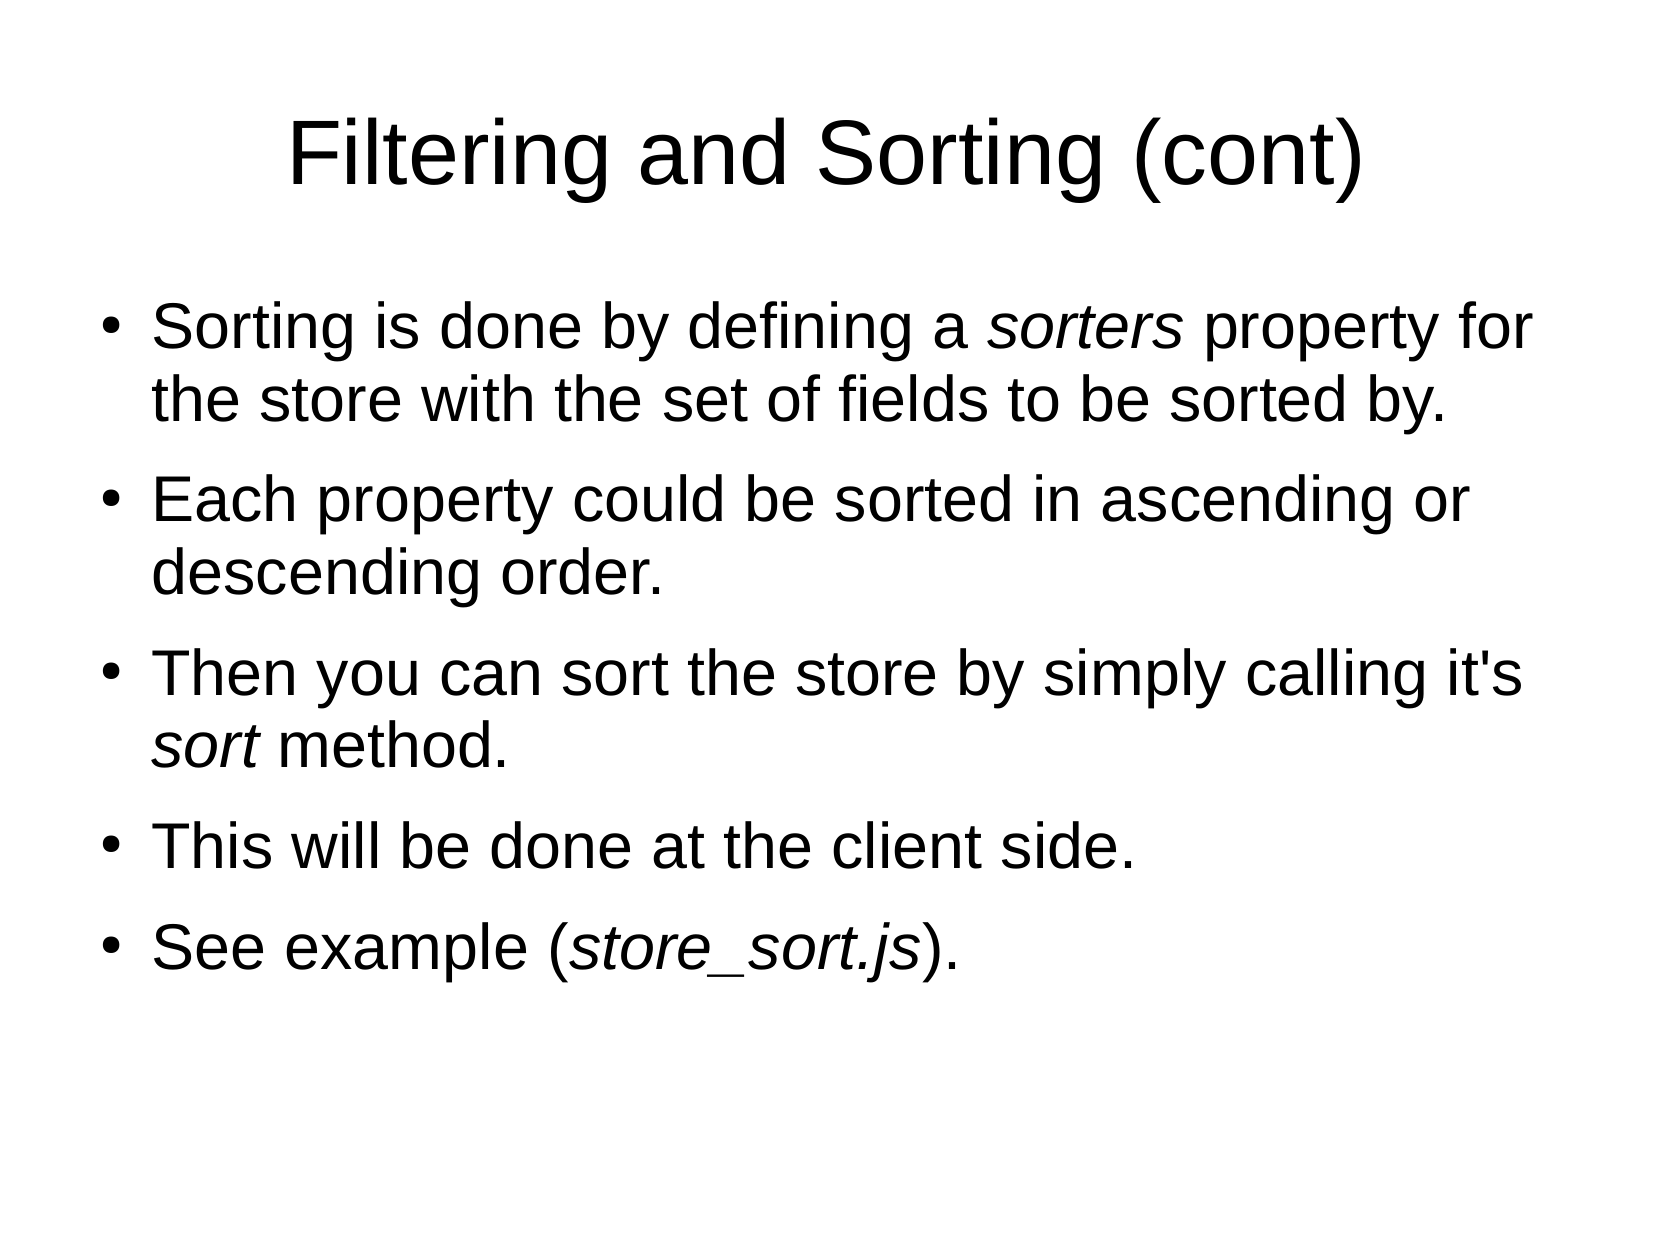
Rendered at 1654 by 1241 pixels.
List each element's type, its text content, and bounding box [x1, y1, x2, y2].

list Sorting is done by defining a sorters property for the store with the set of fields to be sorted by. Each property could be sorted in ascending or descending order. Then you can sort the store by simply calling it's sort method. This will be done at the client side. See example (store_sort.js). [82, 290, 1538, 1010]
title Filtering and Sorting (cont) [82, 49, 1571, 257]
